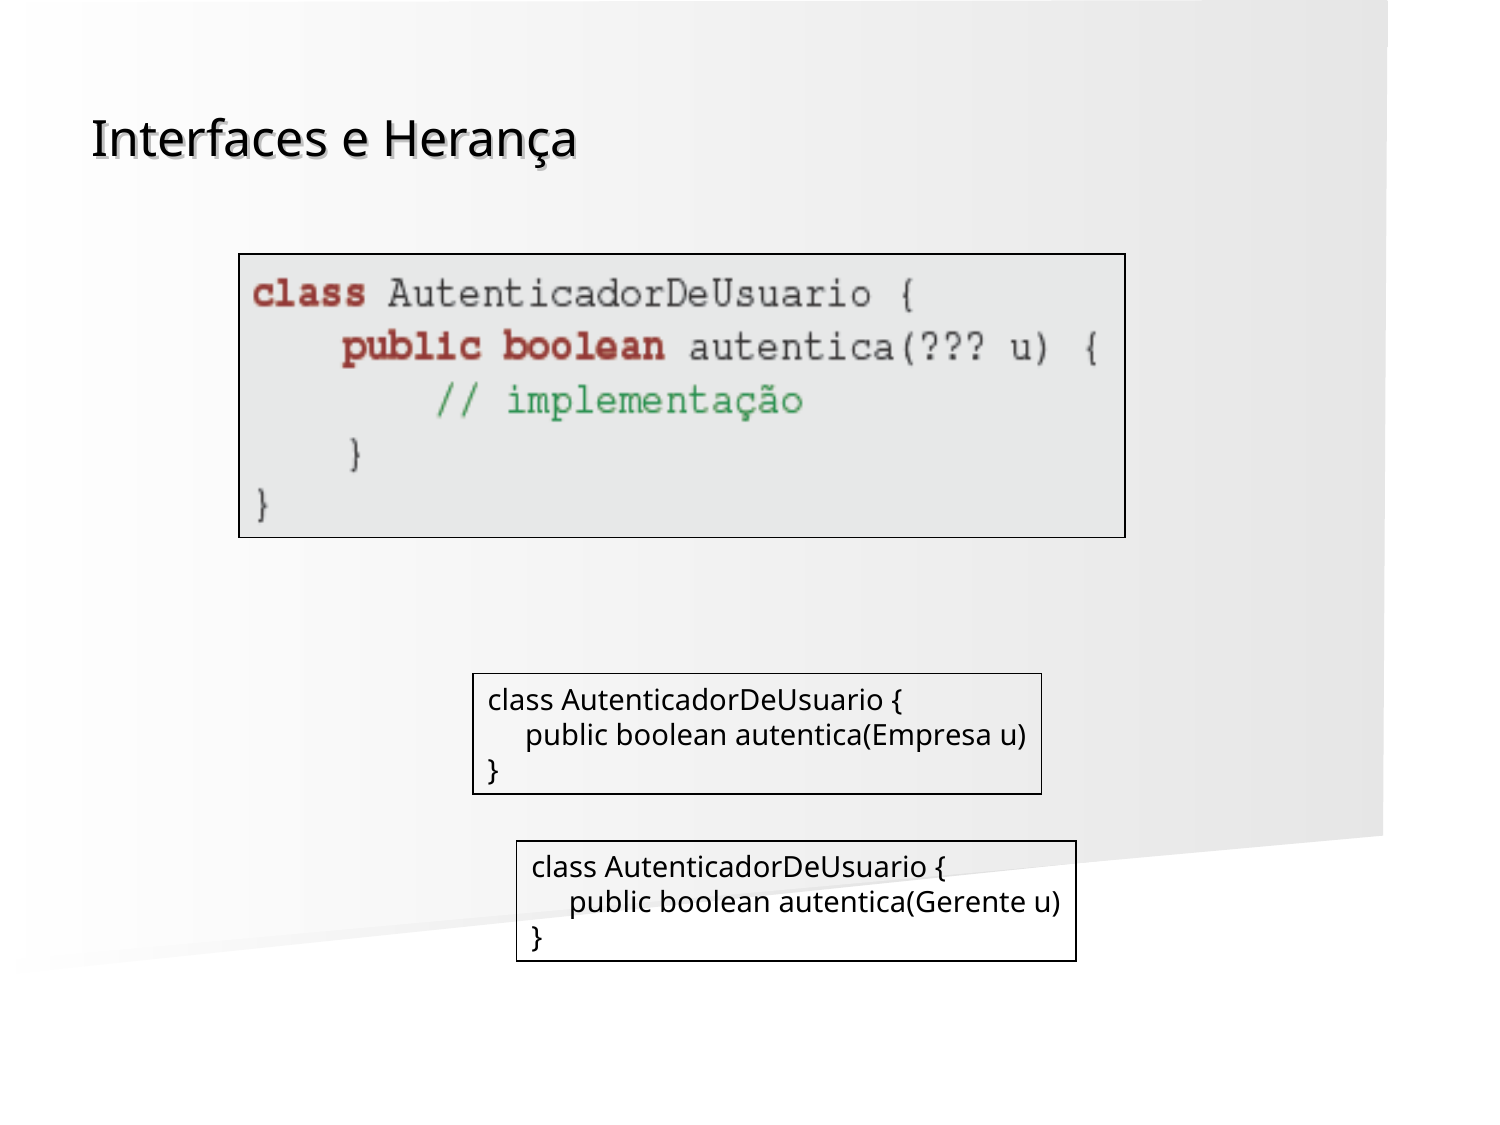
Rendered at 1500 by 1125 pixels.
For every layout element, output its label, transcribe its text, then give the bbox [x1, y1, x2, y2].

picture [240, 254, 1125, 537]
text_box class AutenticadorDeUsuario { public boolean autentica(Gerente u) } [516, 840, 1076, 962]
title Interfaces e Herança [76, 42, 1427, 231]
text_box class AutenticadorDeUsuario { public boolean autentica(Empresa u) } [472, 673, 1042, 794]
